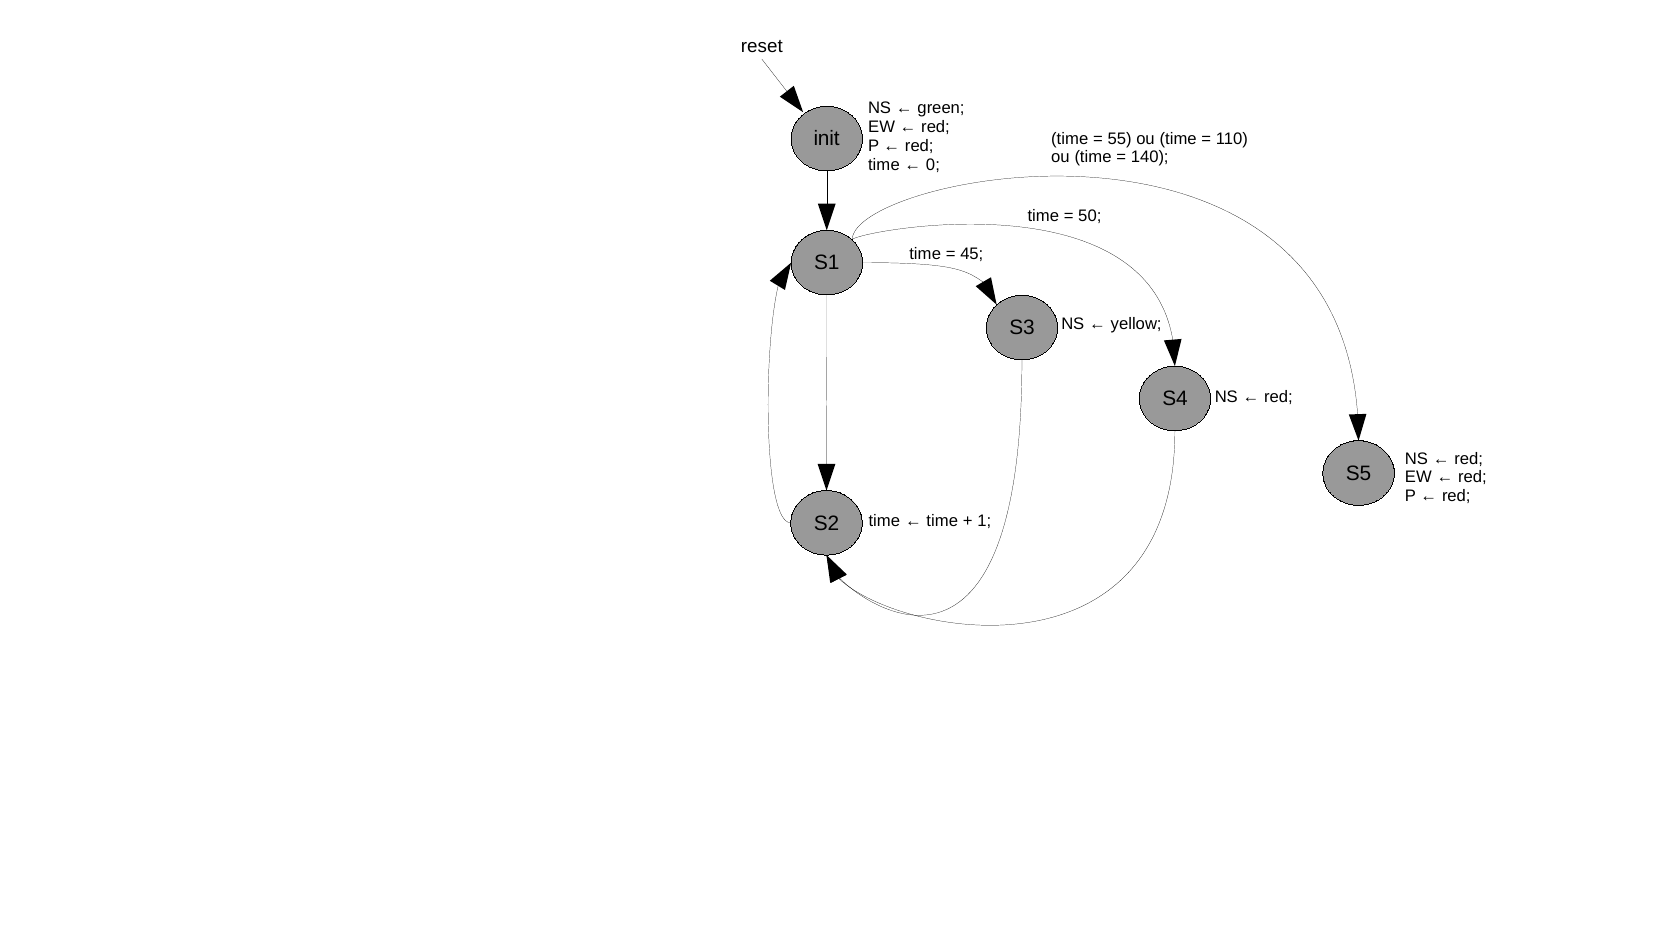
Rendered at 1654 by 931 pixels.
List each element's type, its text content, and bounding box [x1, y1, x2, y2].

title time = 45; [909, 242, 993, 265]
text_box S1 [791, 230, 863, 295]
text_box init [791, 106, 863, 171]
text_box S3 [986, 295, 1056, 360]
title NS ← red; EW ← red; P ← red; [1404, 448, 1536, 506]
text_box S4 [1139, 366, 1210, 431]
text_box S5 [1322, 440, 1395, 506]
title reset [714, 35, 809, 57]
title NS ← green; EW ← red; P ← red; time ← 0; [868, 93, 1016, 178]
title time ← time + 1; [868, 508, 999, 532]
title NS ← red; [1210, 377, 1341, 416]
title NS ← yellow; [1056, 305, 1188, 343]
text_box S2 [790, 490, 863, 556]
title (time = 55) ou (time = 110) ou (time = 140); [1051, 129, 1252, 166]
title time = 50; [1027, 200, 1111, 231]
